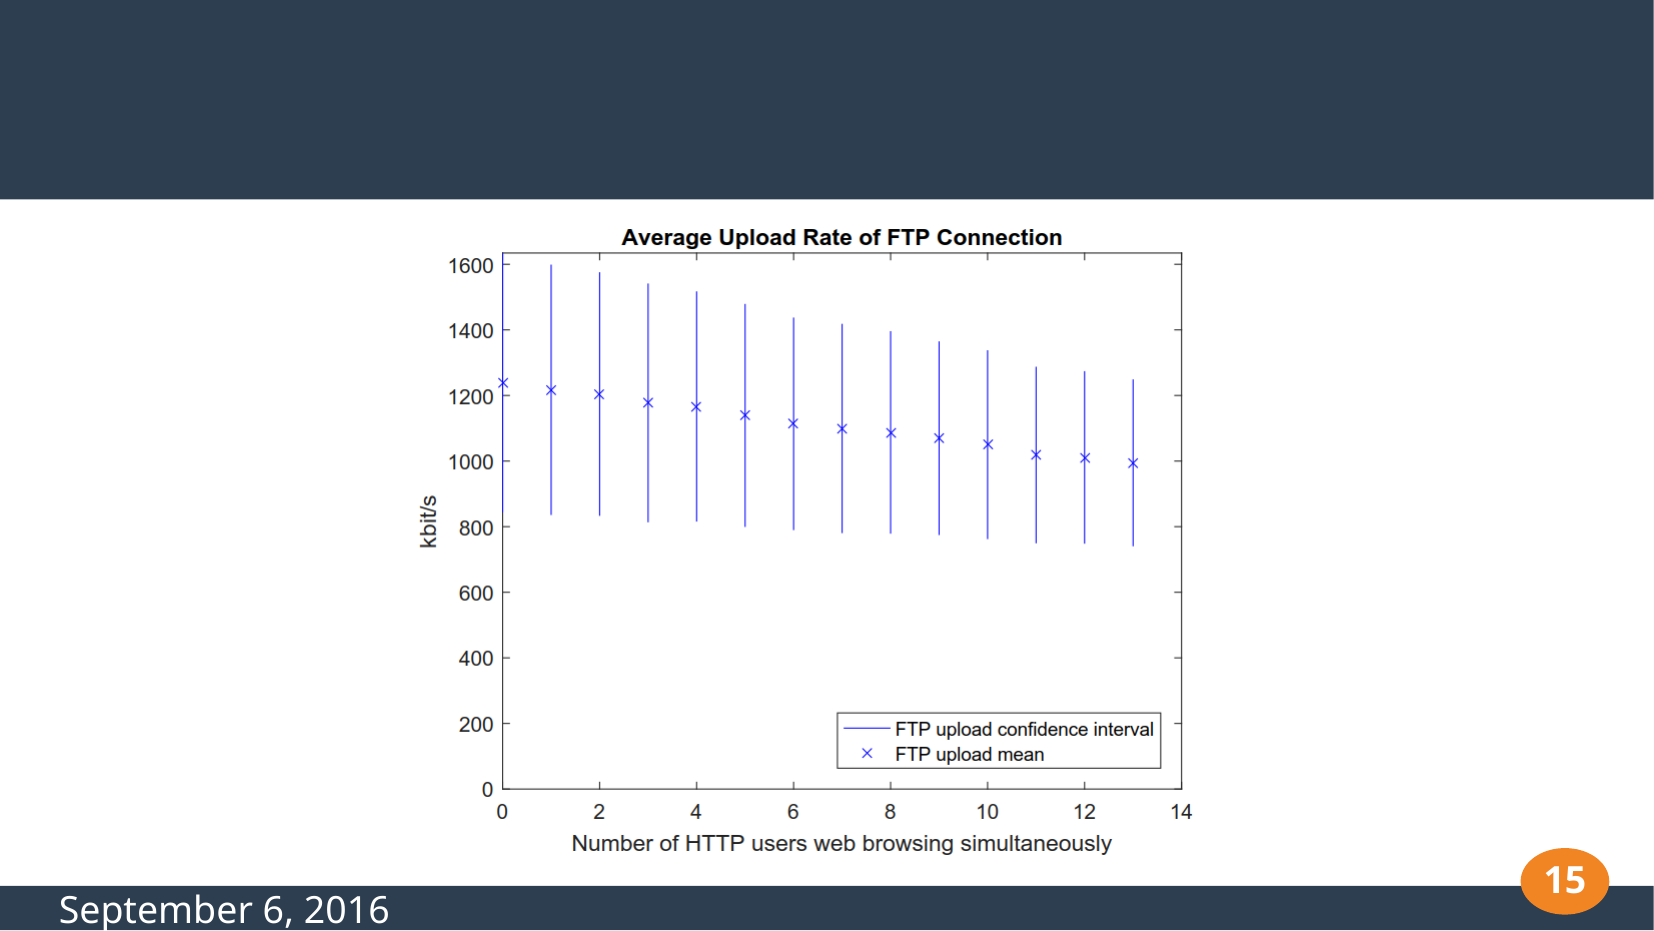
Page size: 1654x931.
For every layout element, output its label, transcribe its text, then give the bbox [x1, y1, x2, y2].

text_box September 6, 2016 [59, 885, 532, 931]
picture [389, 205, 1265, 861]
text_box 18 [1505, 837, 1625, 926]
